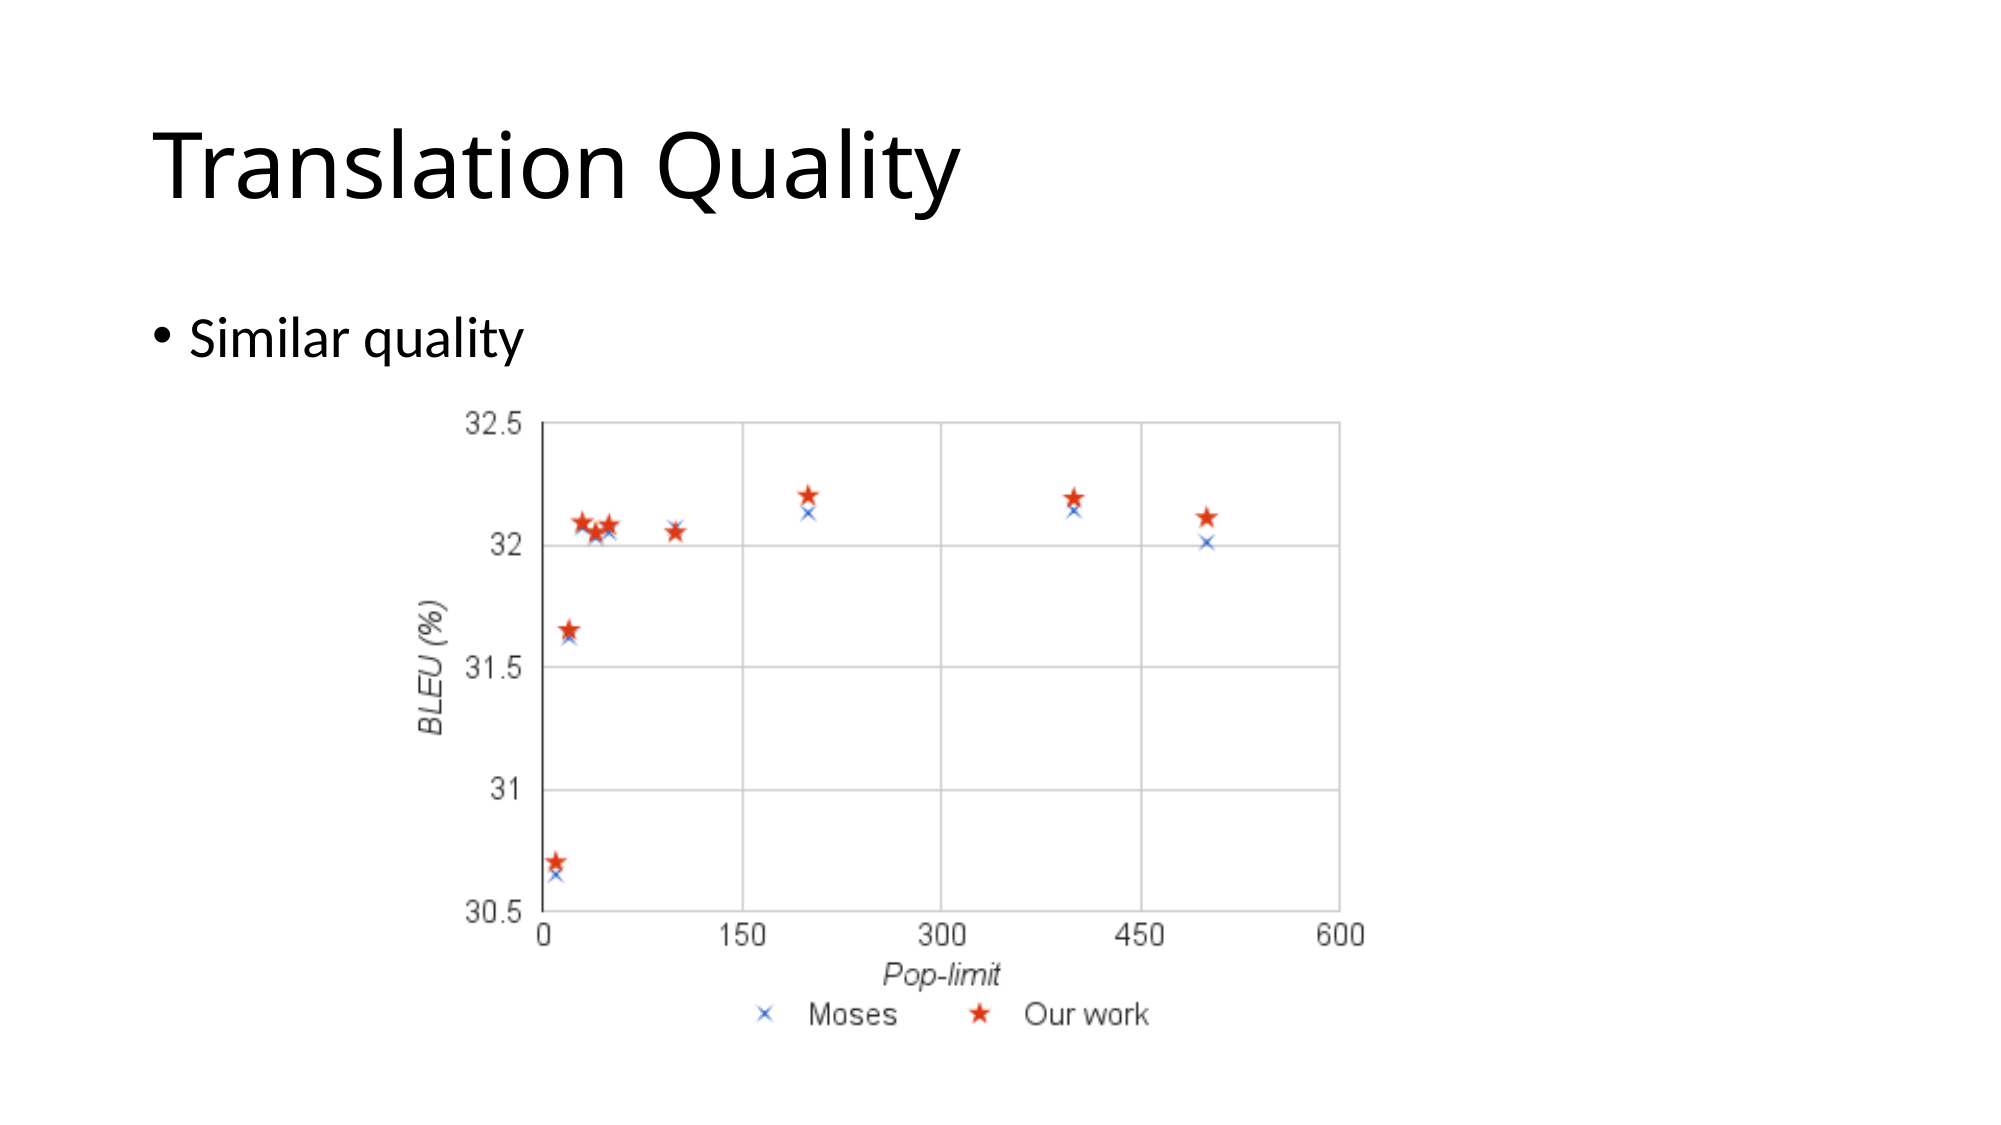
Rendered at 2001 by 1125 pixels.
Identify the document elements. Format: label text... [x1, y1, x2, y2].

text_box Similar quality [137, 299, 1863, 1013]
text_box Translation Quality [137, 59, 1863, 277]
picture [396, 395, 1433, 1036]
